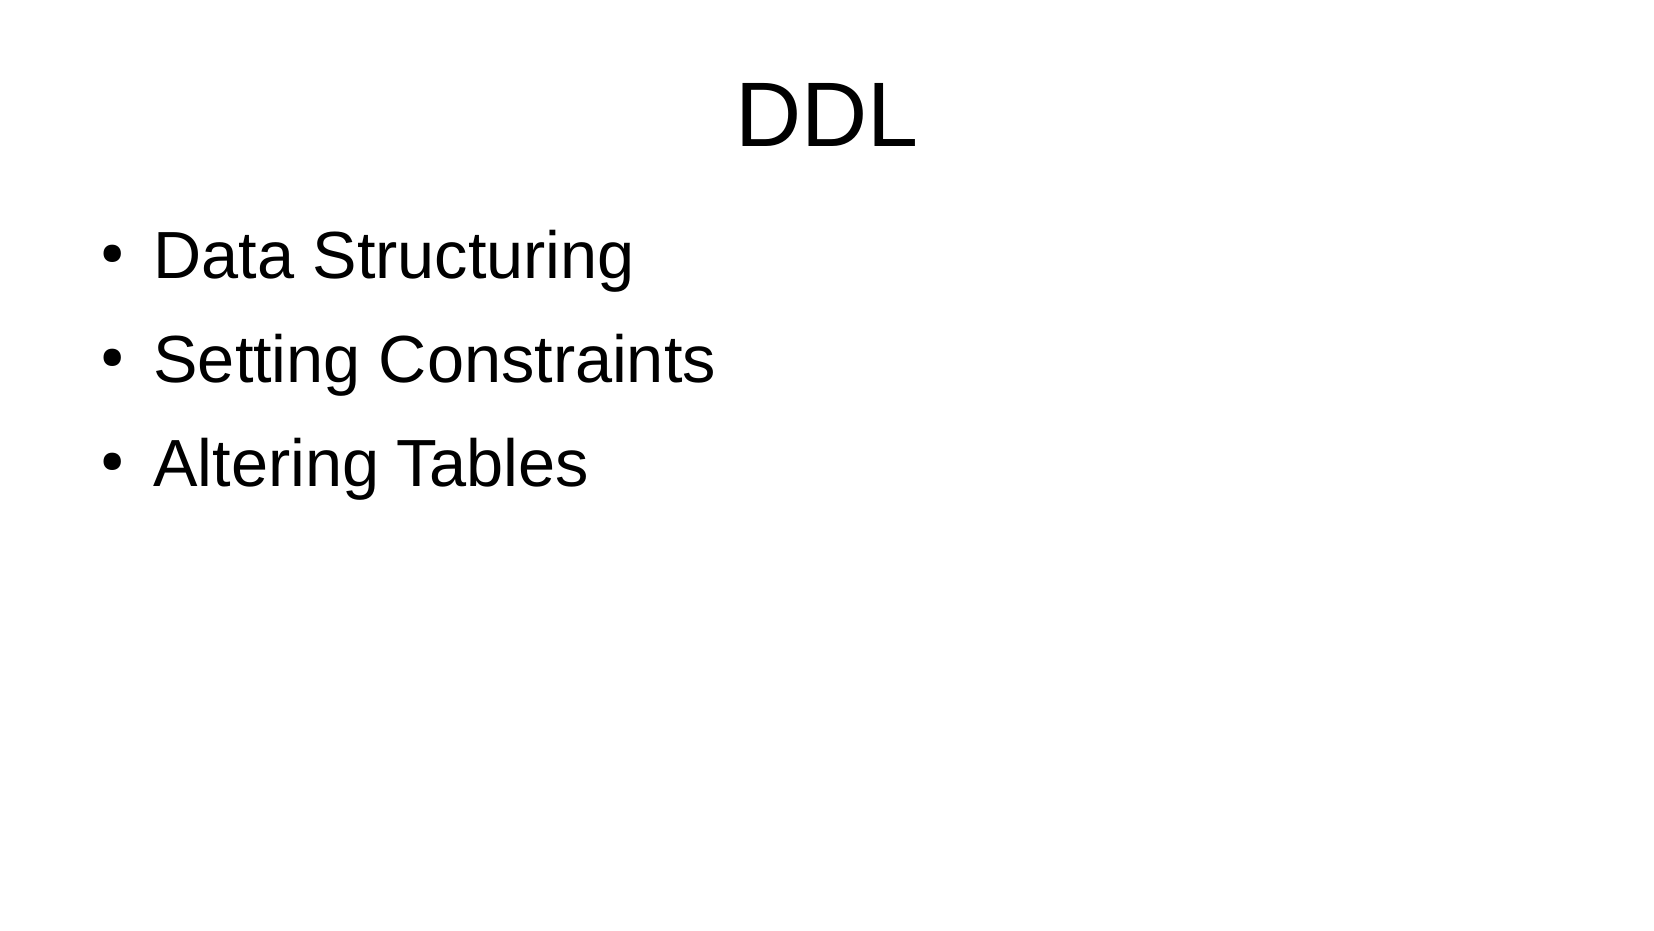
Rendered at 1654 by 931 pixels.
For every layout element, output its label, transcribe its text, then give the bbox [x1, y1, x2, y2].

list Data Structuring Setting Constraints Altering Tables [82, 217, 1571, 758]
title DDL [82, 37, 1571, 193]
